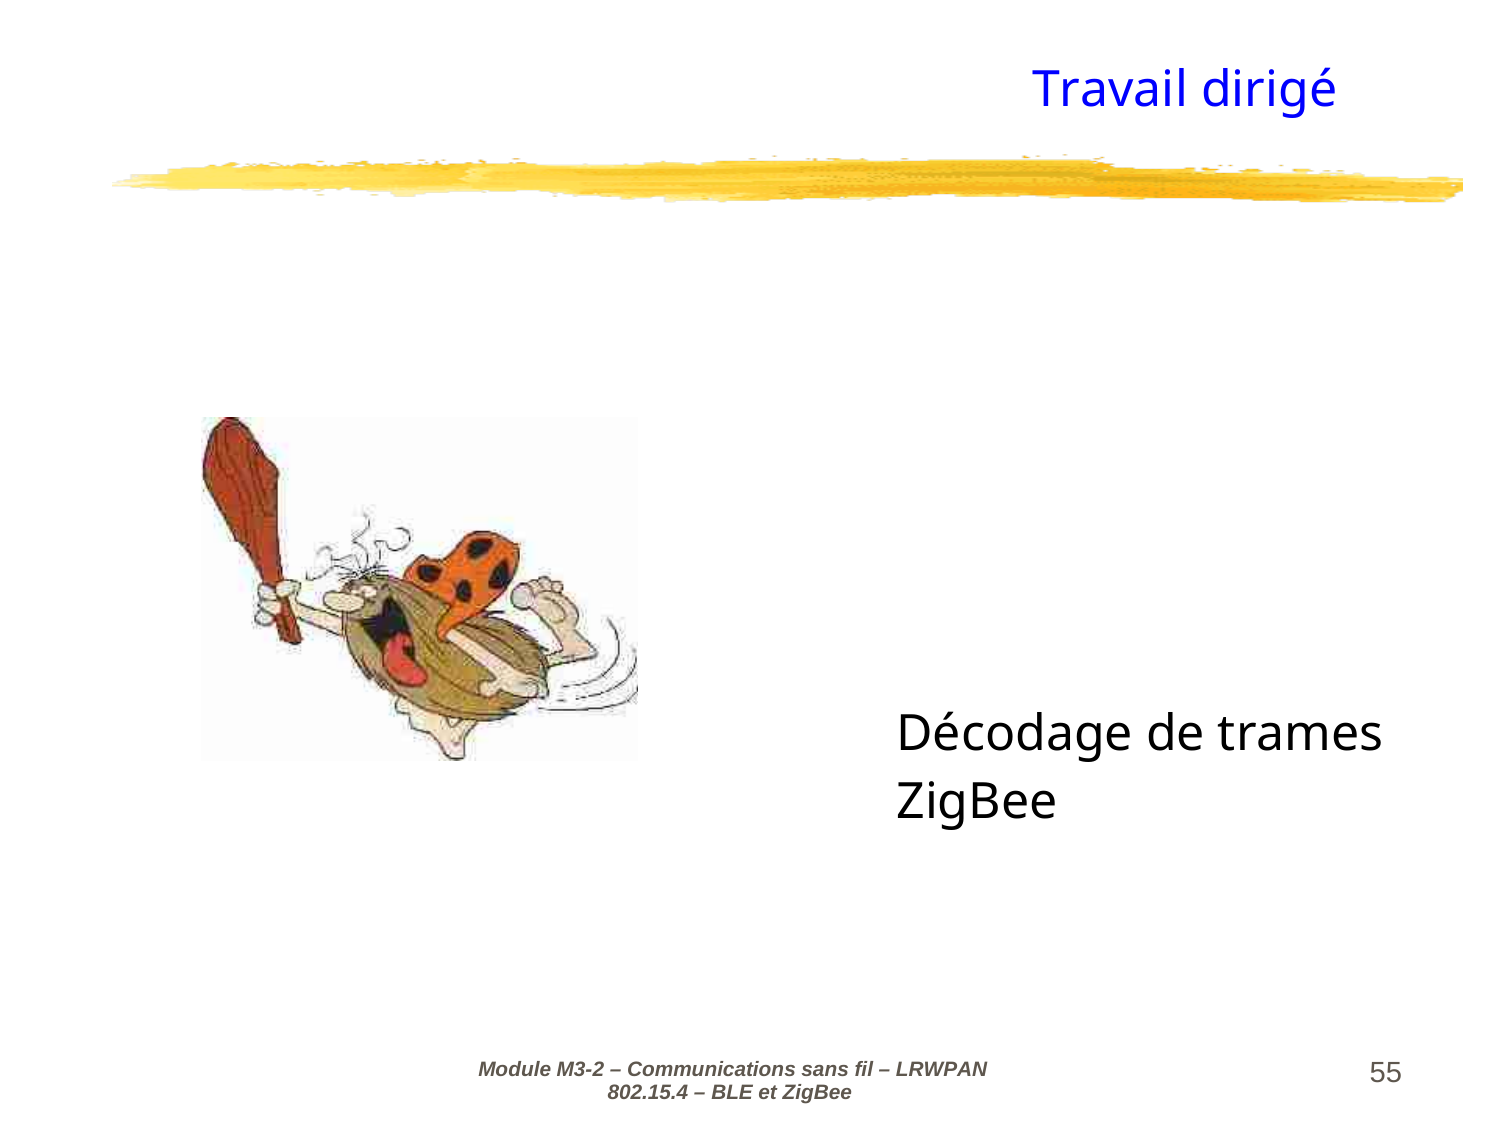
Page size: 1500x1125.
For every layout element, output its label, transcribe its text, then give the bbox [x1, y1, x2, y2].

picture [201, 417, 638, 761]
title Travail dirigé [62, 37, 1338, 138]
picture [112, 149, 1463, 213]
text_box Décodage de trames ZigBee [881, 689, 1422, 822]
